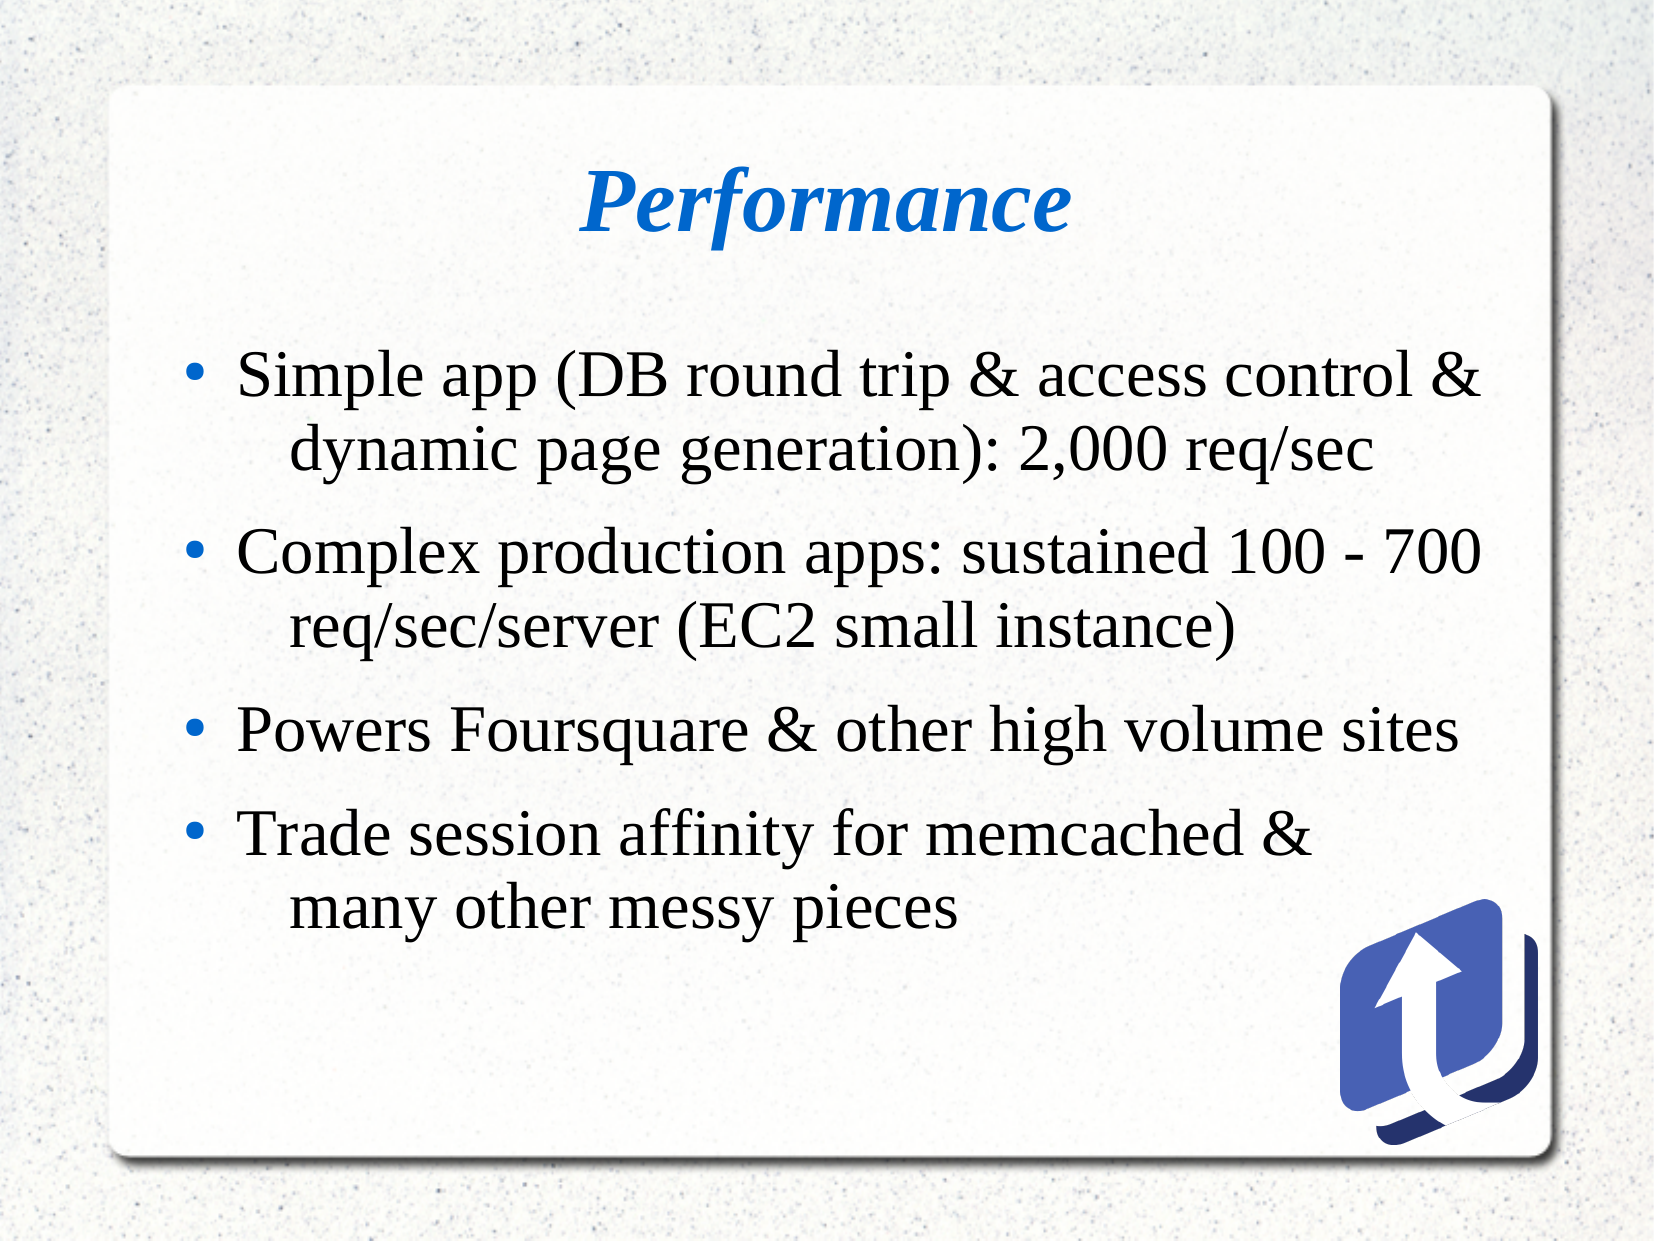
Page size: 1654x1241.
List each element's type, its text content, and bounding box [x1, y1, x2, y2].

list Simple app (DB round trip & access control & dynamic page generation): 2,000 req/sec Complex production apps: sustained 100 - 700 req/sec/server (EC2 small instance) Powers Foursquare & other high volume sites Trade session affinity for memcached & many other messy pieces [147, 336, 1506, 1141]
picture [0, 0, 1654, 1241]
title Performance [118, 104, 1536, 297]
